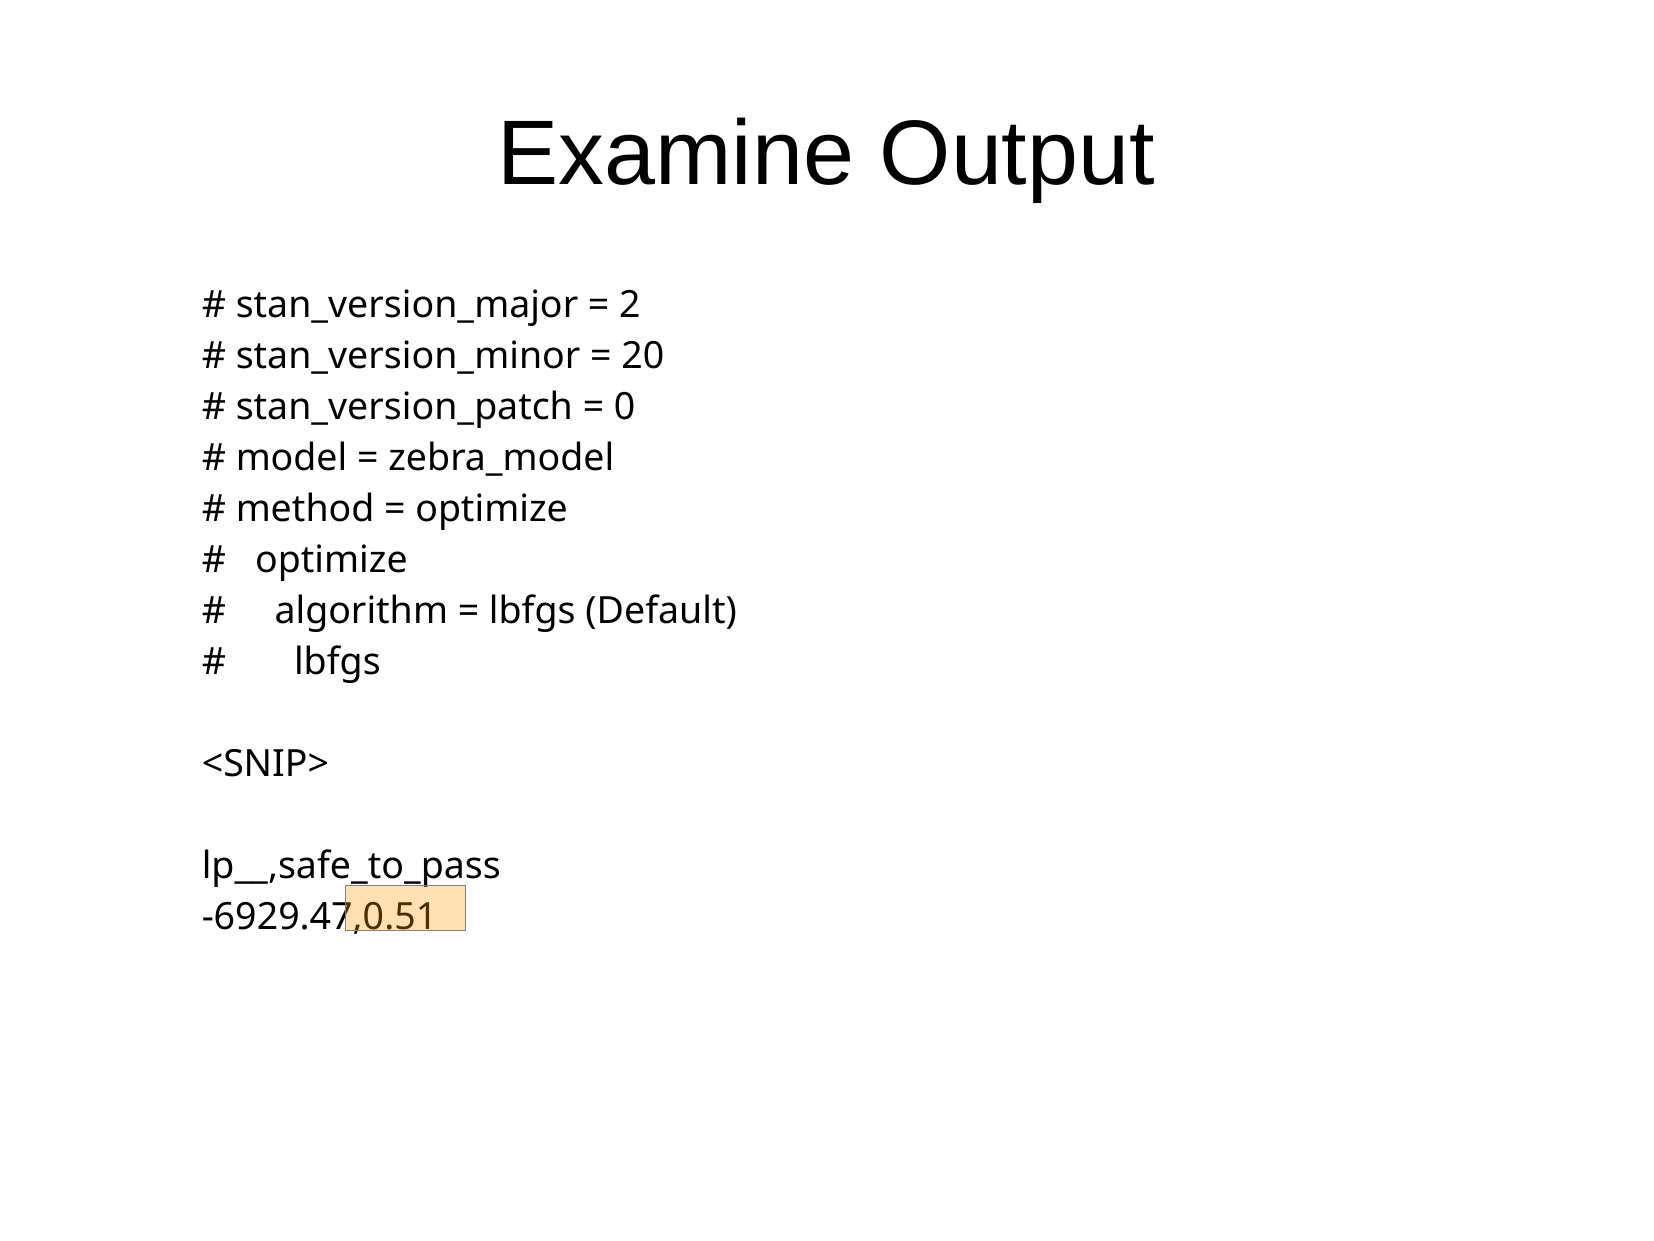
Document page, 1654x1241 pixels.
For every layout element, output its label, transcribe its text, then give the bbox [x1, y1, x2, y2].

text_box # stan_version_major = 2 # stan_version_minor = 20 # stan_version_patch = 0 # model = zebra_model # method = optimize # optimize # algorithm = lbfgs (Default) # lbfgs <SNIP> lp__,safe_to_pass -6929.47,0.51 [187, 270, 1411, 1126]
title Examine Output [82, 49, 1571, 257]
text_box [345, 885, 466, 931]
